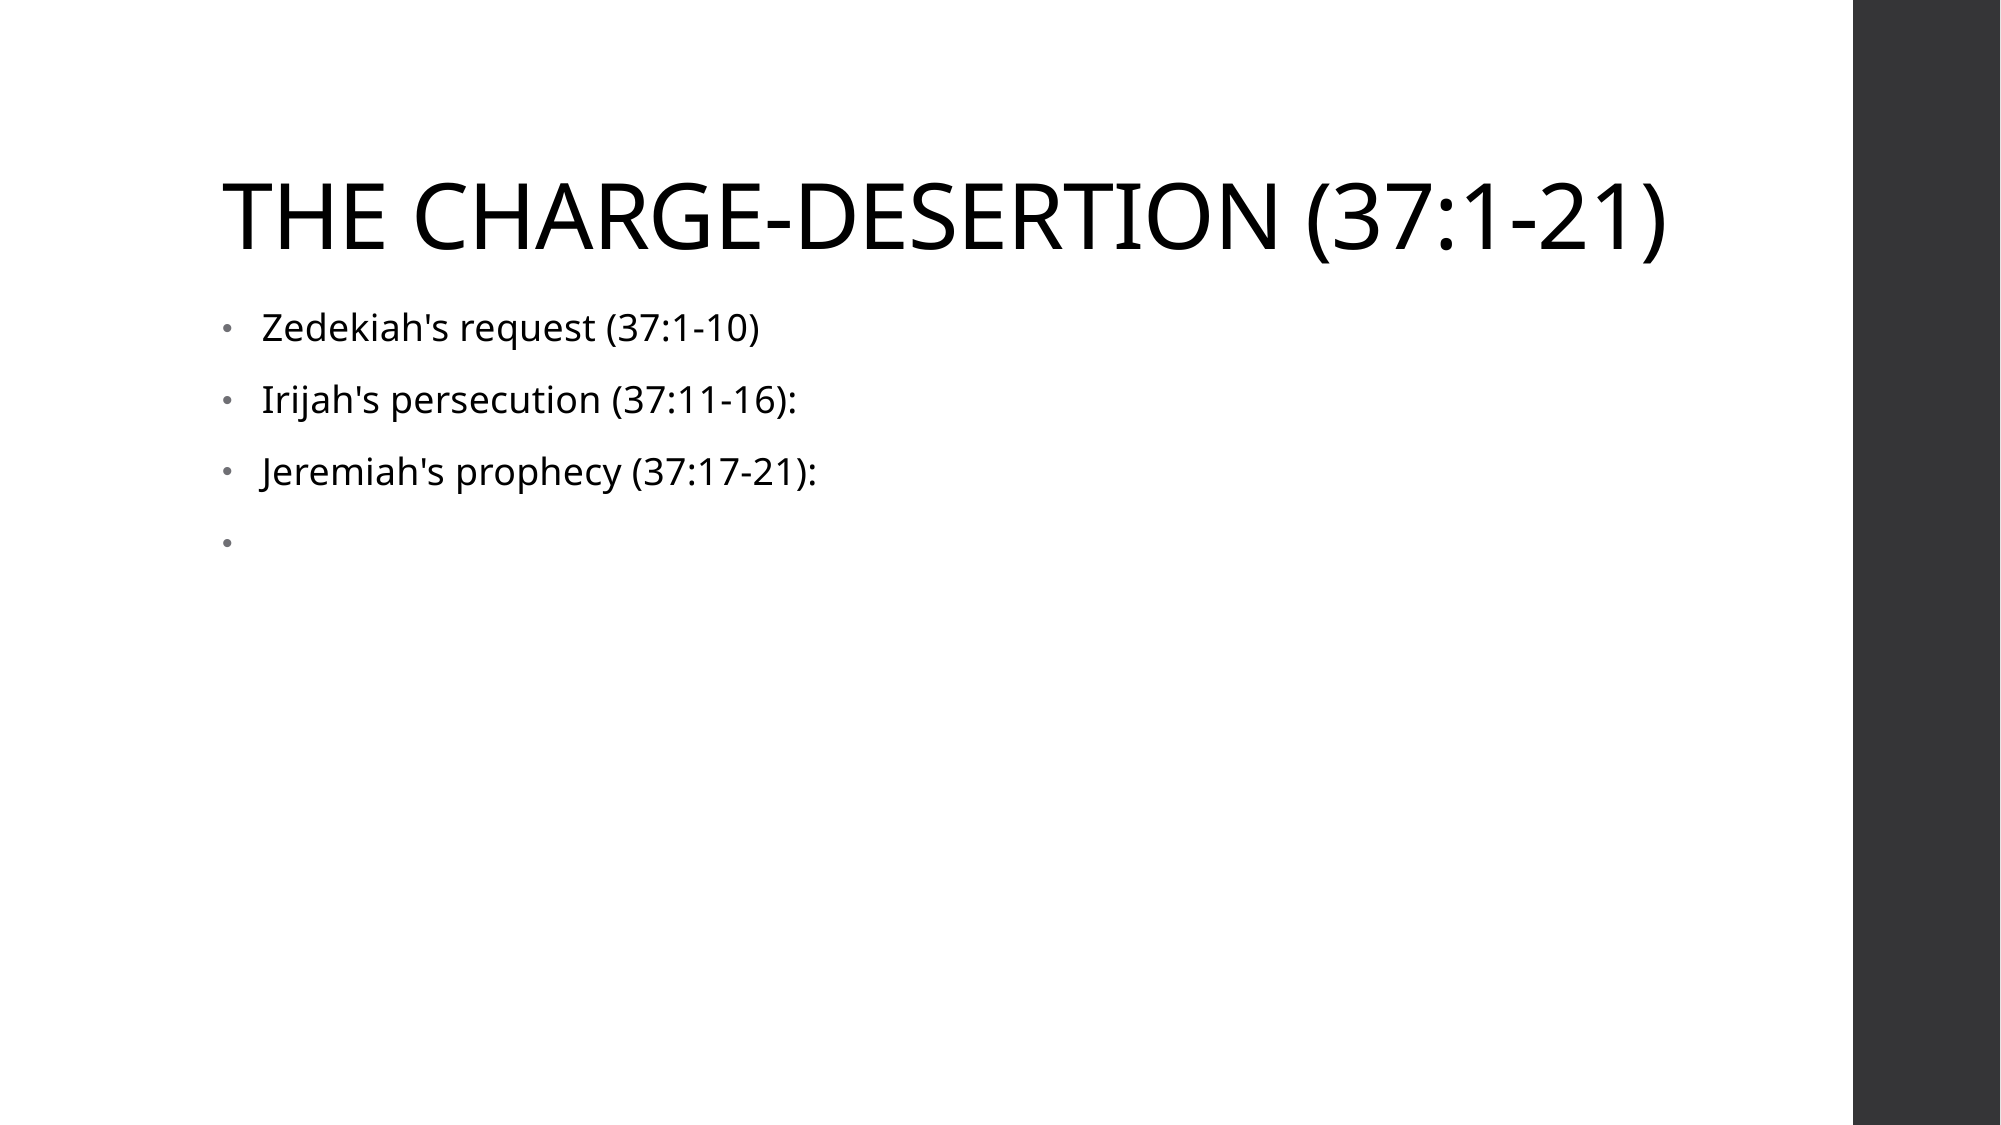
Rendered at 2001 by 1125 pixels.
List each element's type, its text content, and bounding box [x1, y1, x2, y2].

list Zedekiah's request (37:1-10) Irijah's persecution (37:11-16): Jeremiah's prophecy (37:17-21): [206, 299, 1617, 1014]
title THE CHARGE-DESERTION (37:1-21) [206, 60, 1797, 278]
